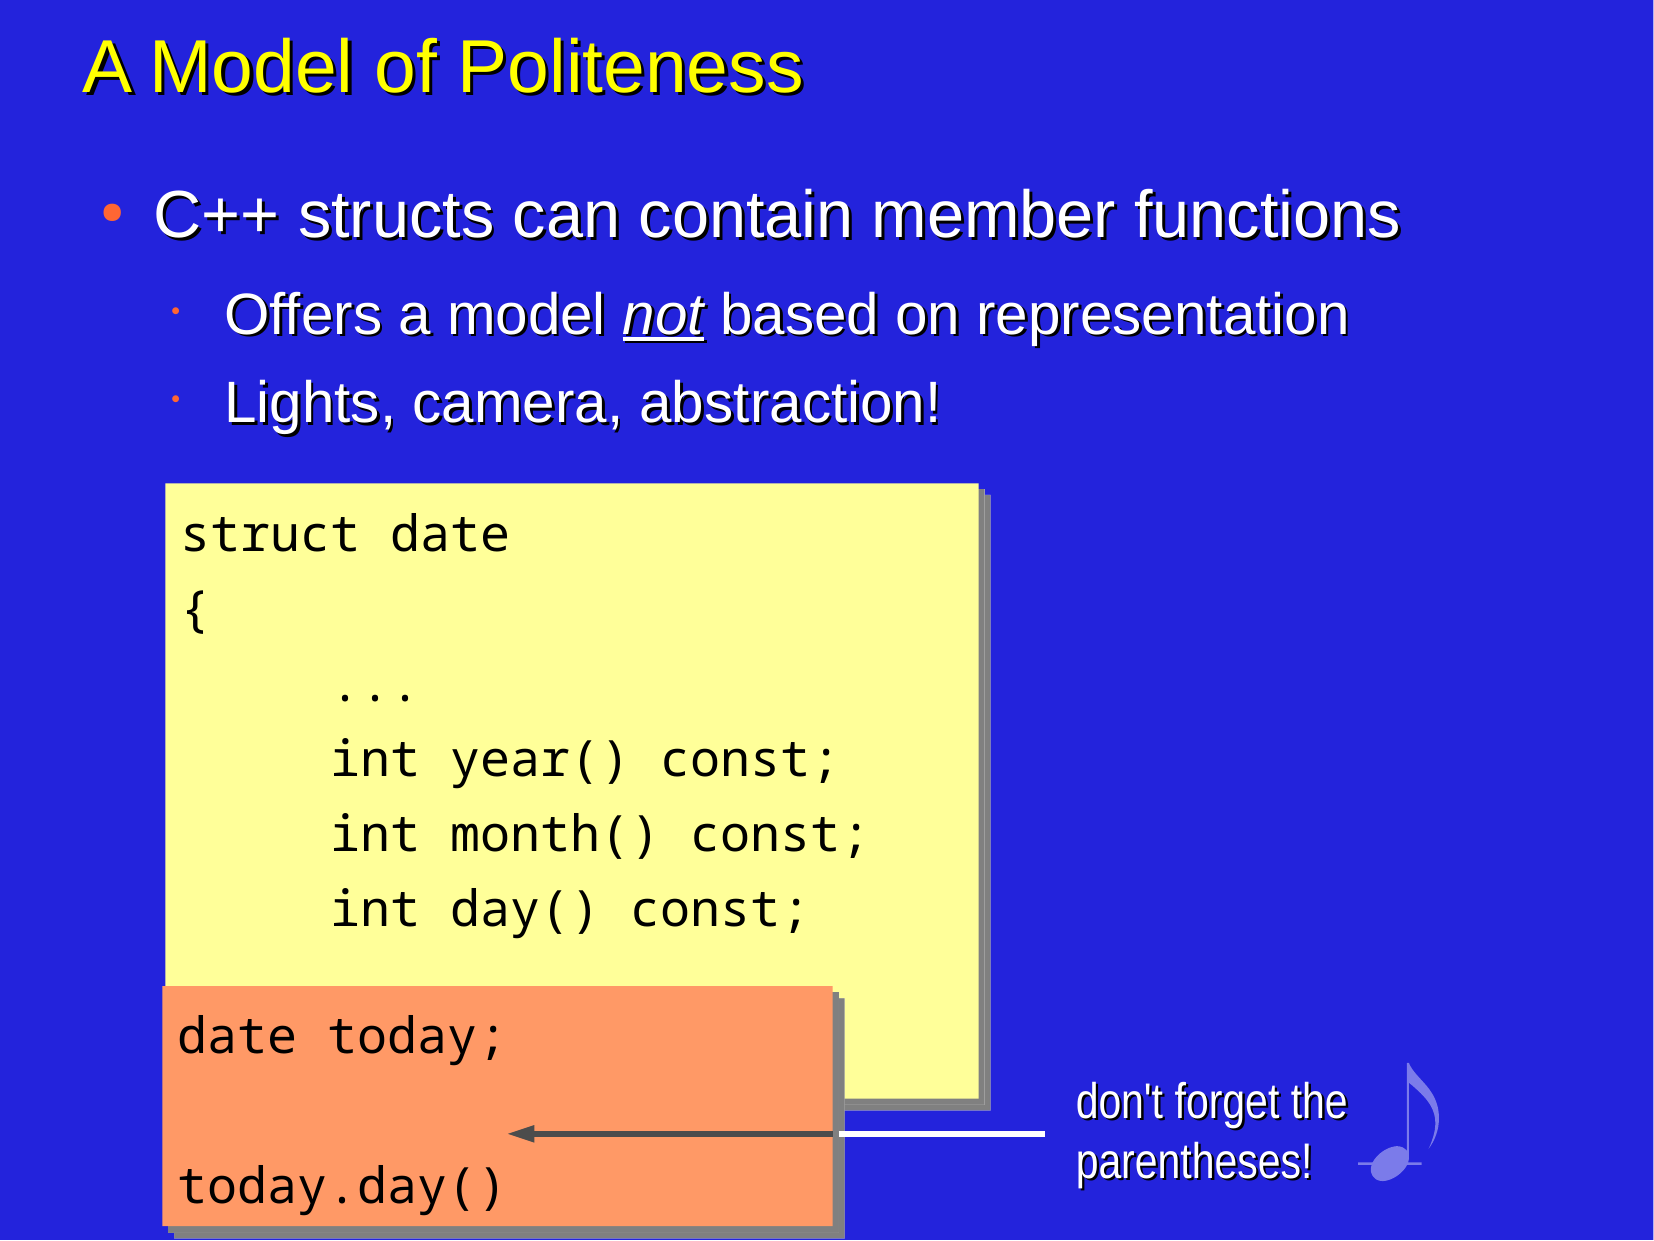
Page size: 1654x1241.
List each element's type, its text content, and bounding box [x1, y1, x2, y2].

text_box don't forget the parentheses! [1061, 1060, 1548, 1197]
title A Model of Politeness [82, 2, 1571, 130]
text_box [1358, 1062, 1439, 1182]
text_box struct date { ... int year() const; int month() const; int day() const; ... }; [165, 483, 979, 1099]
list C++ structs can contain member functions Offers a model not based on representation Lights, camera, abstraction! [82, 177, 1571, 1182]
text_box date today; today.day() [162, 986, 833, 1227]
